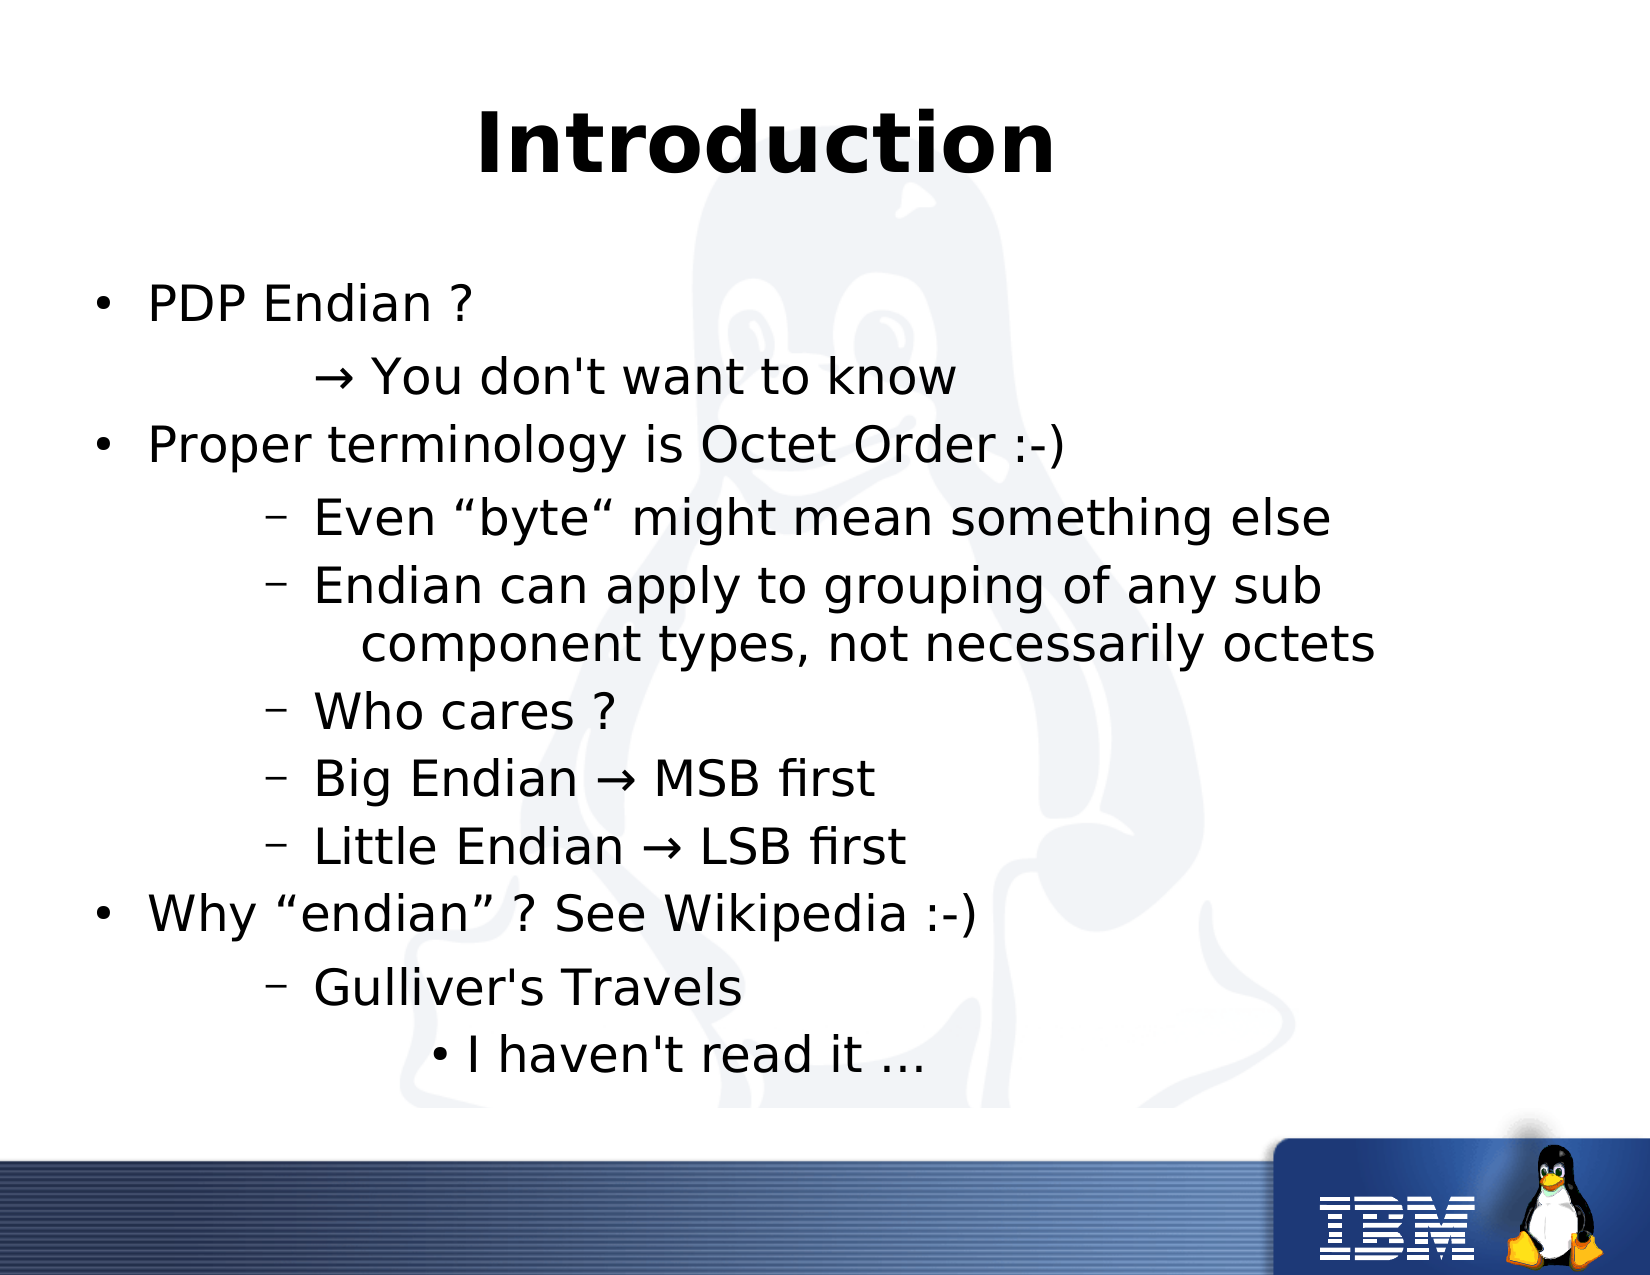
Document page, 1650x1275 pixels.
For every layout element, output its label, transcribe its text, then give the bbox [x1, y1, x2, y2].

list PDP Endian ? → You don't want to know Proper terminology is Octet Order :-) Even “byte“ might mean something else Endian can apply to grouping of any sub component types, not necessarily octets Who cares ? Big Endian → MSB first Little Endian → LSB first Why “endian” ? See Wikipedia :-) Gulliver's Travels I haven't read it ... [76, 274, 1501, 1171]
title Introduction [76, 76, 1457, 211]
